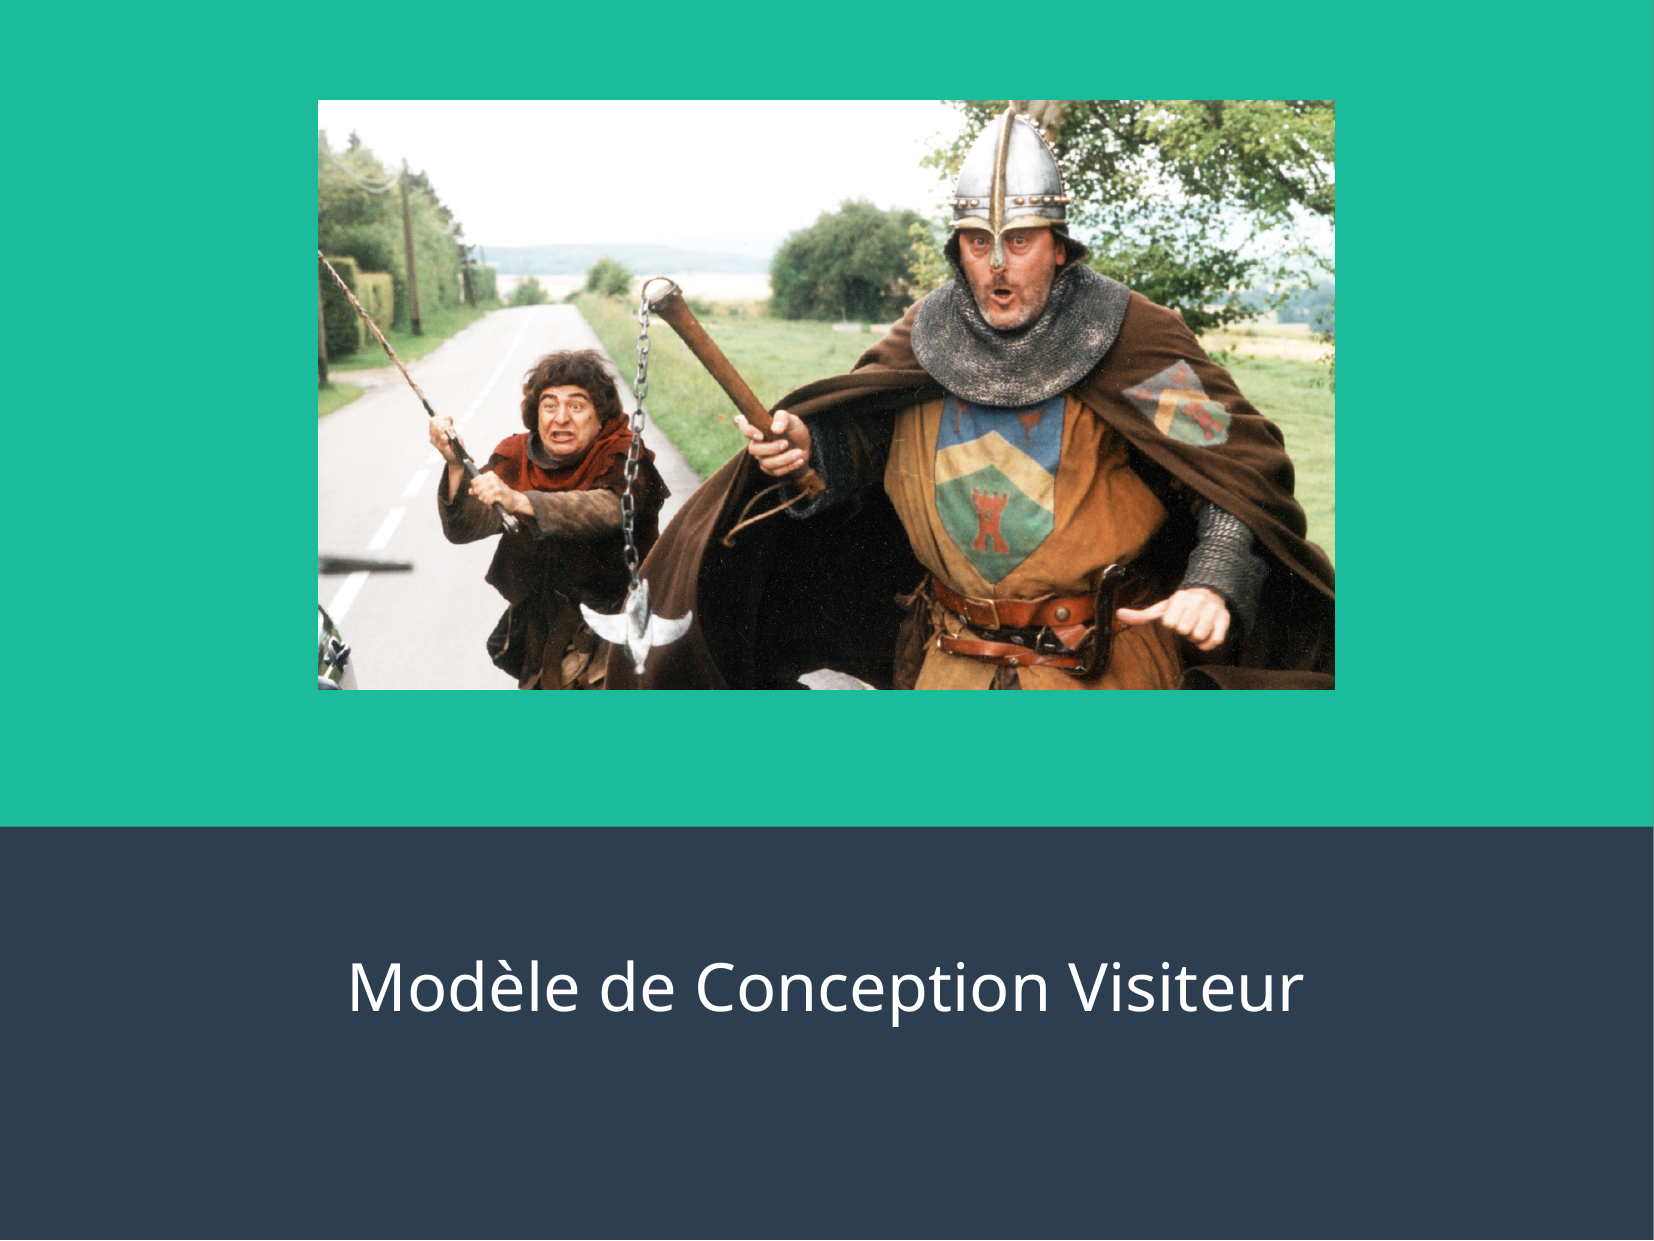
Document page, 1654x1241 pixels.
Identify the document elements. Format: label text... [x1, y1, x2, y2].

text_box Modèle de Conception Visiteur [58, 620, 1595, 1241]
picture [318, 100, 1335, 690]
